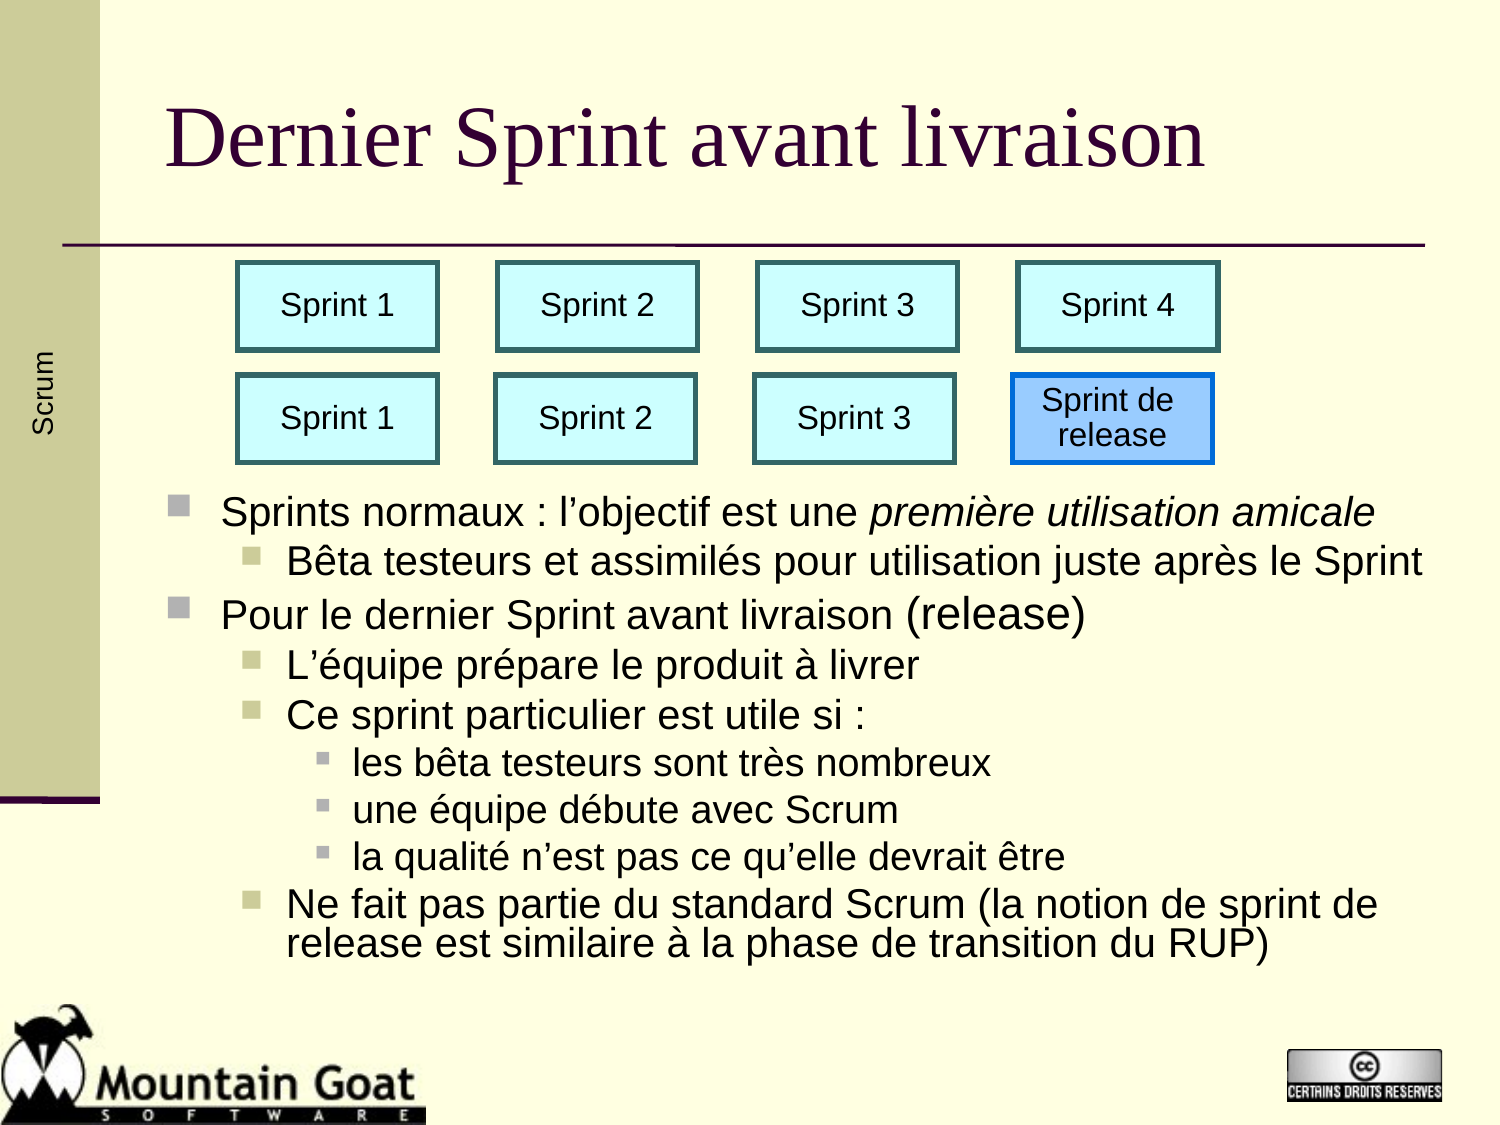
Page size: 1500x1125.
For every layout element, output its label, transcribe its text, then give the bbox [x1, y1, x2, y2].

text_box Sprint 3 [757, 262, 958, 351]
text_box Sprint 4 [1017, 262, 1218, 351]
text_box Sprint de release [1012, 375, 1213, 463]
picture [1287, 1049, 1443, 1102]
text_box Sprint 1 [237, 375, 438, 463]
text_box Sprint 2 [497, 262, 698, 351]
text_box Sprint 2 [495, 375, 696, 463]
text_box Sprint 1 [237, 262, 438, 351]
title Dernier Sprint avant livraison [150, 81, 1426, 197]
text_box Sprint 3 [754, 375, 955, 463]
list Sprints normaux : l’objectif est une première utilisation amicale Bêta testeurs et assimilés pour utilisation juste après le Sprint Pour le dernier Sprint avant livraison (release) L’équipe prépare le produit à livrer Ce sprint particulier est utile si : les bêta testeurs sont très nombreux une équipe débute avec Scrum la qualité n’est pas ce qu’elle devrait être Ne fait pas partie du standard Scrum (la notion de sprint de release est similaire à la phase de transition du RUP) [149, 487, 1450, 1003]
text_box Scrum [0, 0, 88, 788]
picture [0, 1004, 426, 1125]
